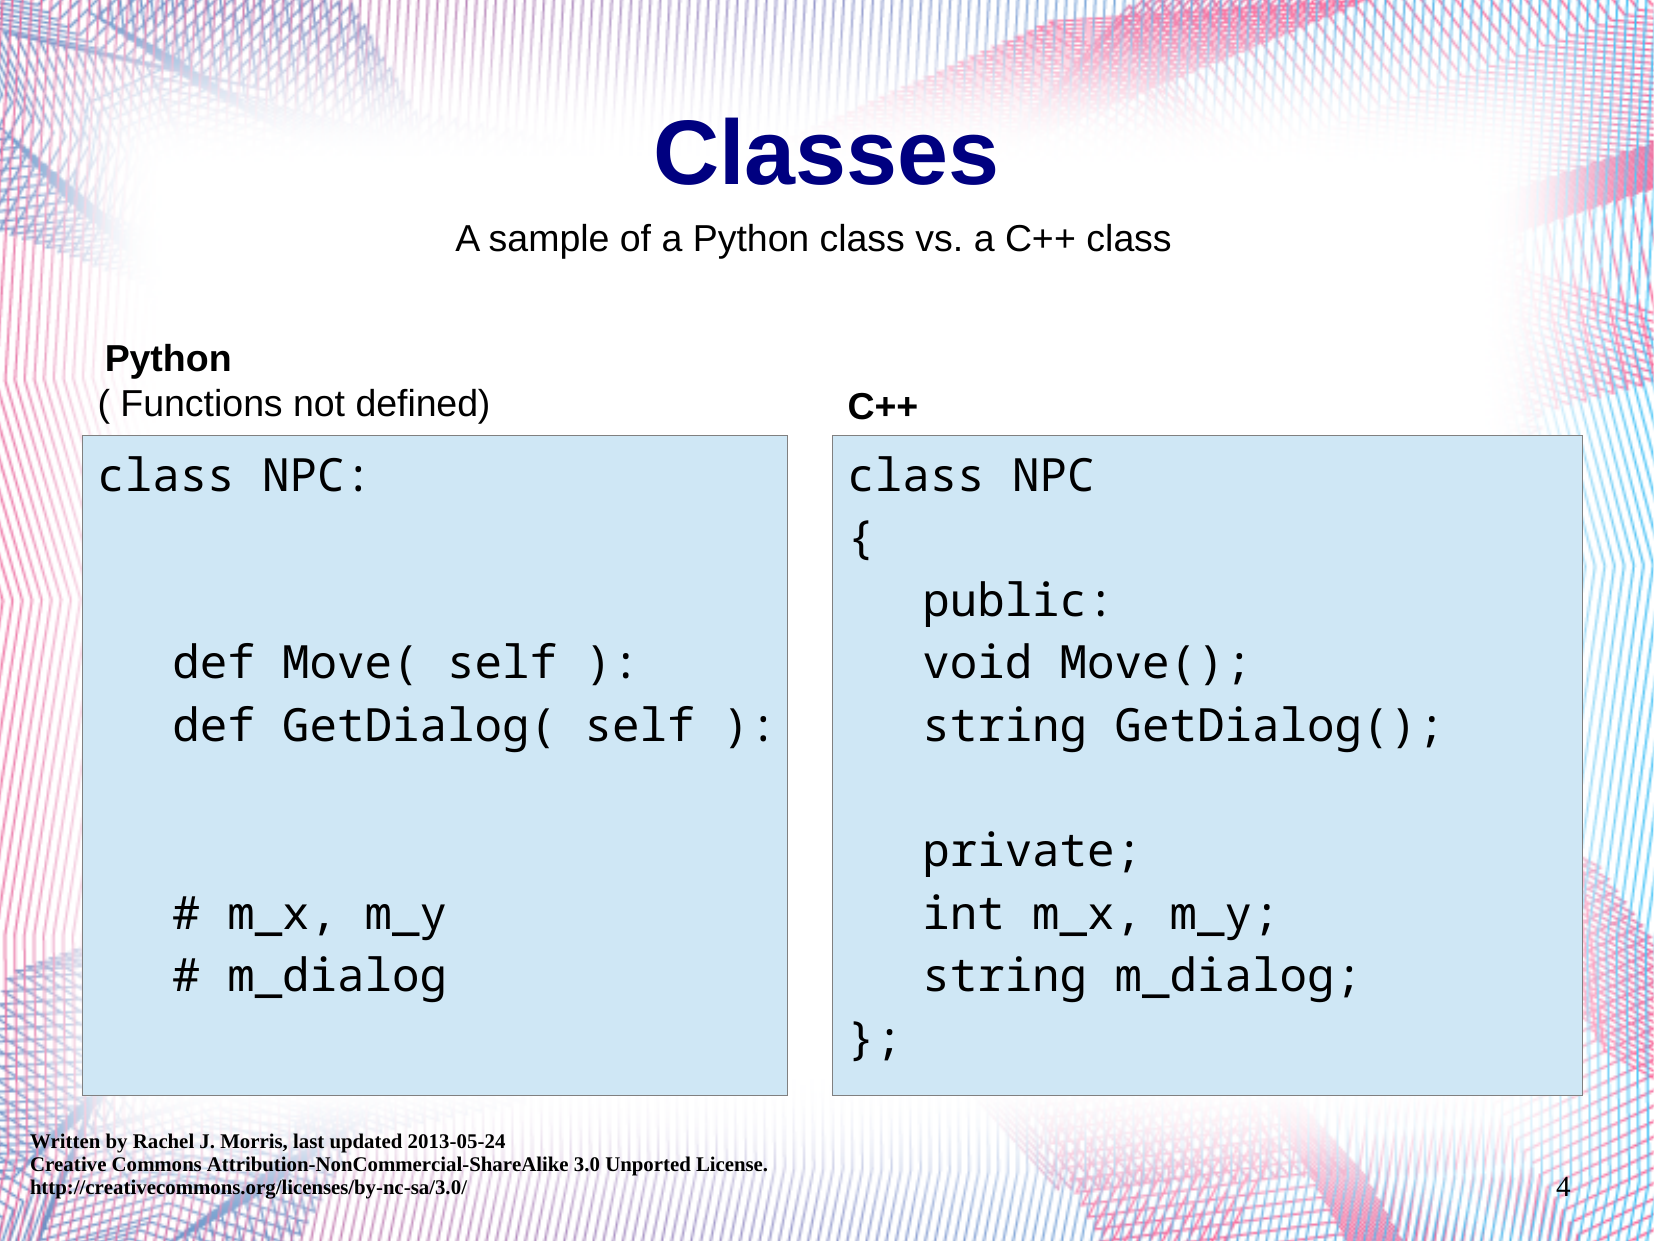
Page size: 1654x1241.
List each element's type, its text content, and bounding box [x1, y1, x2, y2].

text_box C++ [832, 378, 1523, 436]
text_box ( Functions not defined) [82, 375, 773, 514]
text_box Python [90, 330, 781, 387]
text_box class NPC { public: void Move(); string GetDialog(); private; int m_x, m_y; string m_dialog; }; [832, 435, 1583, 1096]
picture [0, 0, 1654, 1241]
text_box class NPC: def Move( self ): def GetDialog( self ): # m_x, m_y # m_dialog [82, 435, 788, 1096]
title Classes [82, 49, 1571, 257]
text_box A sample of a Python class vs. a C++ class [82, 210, 1546, 267]
